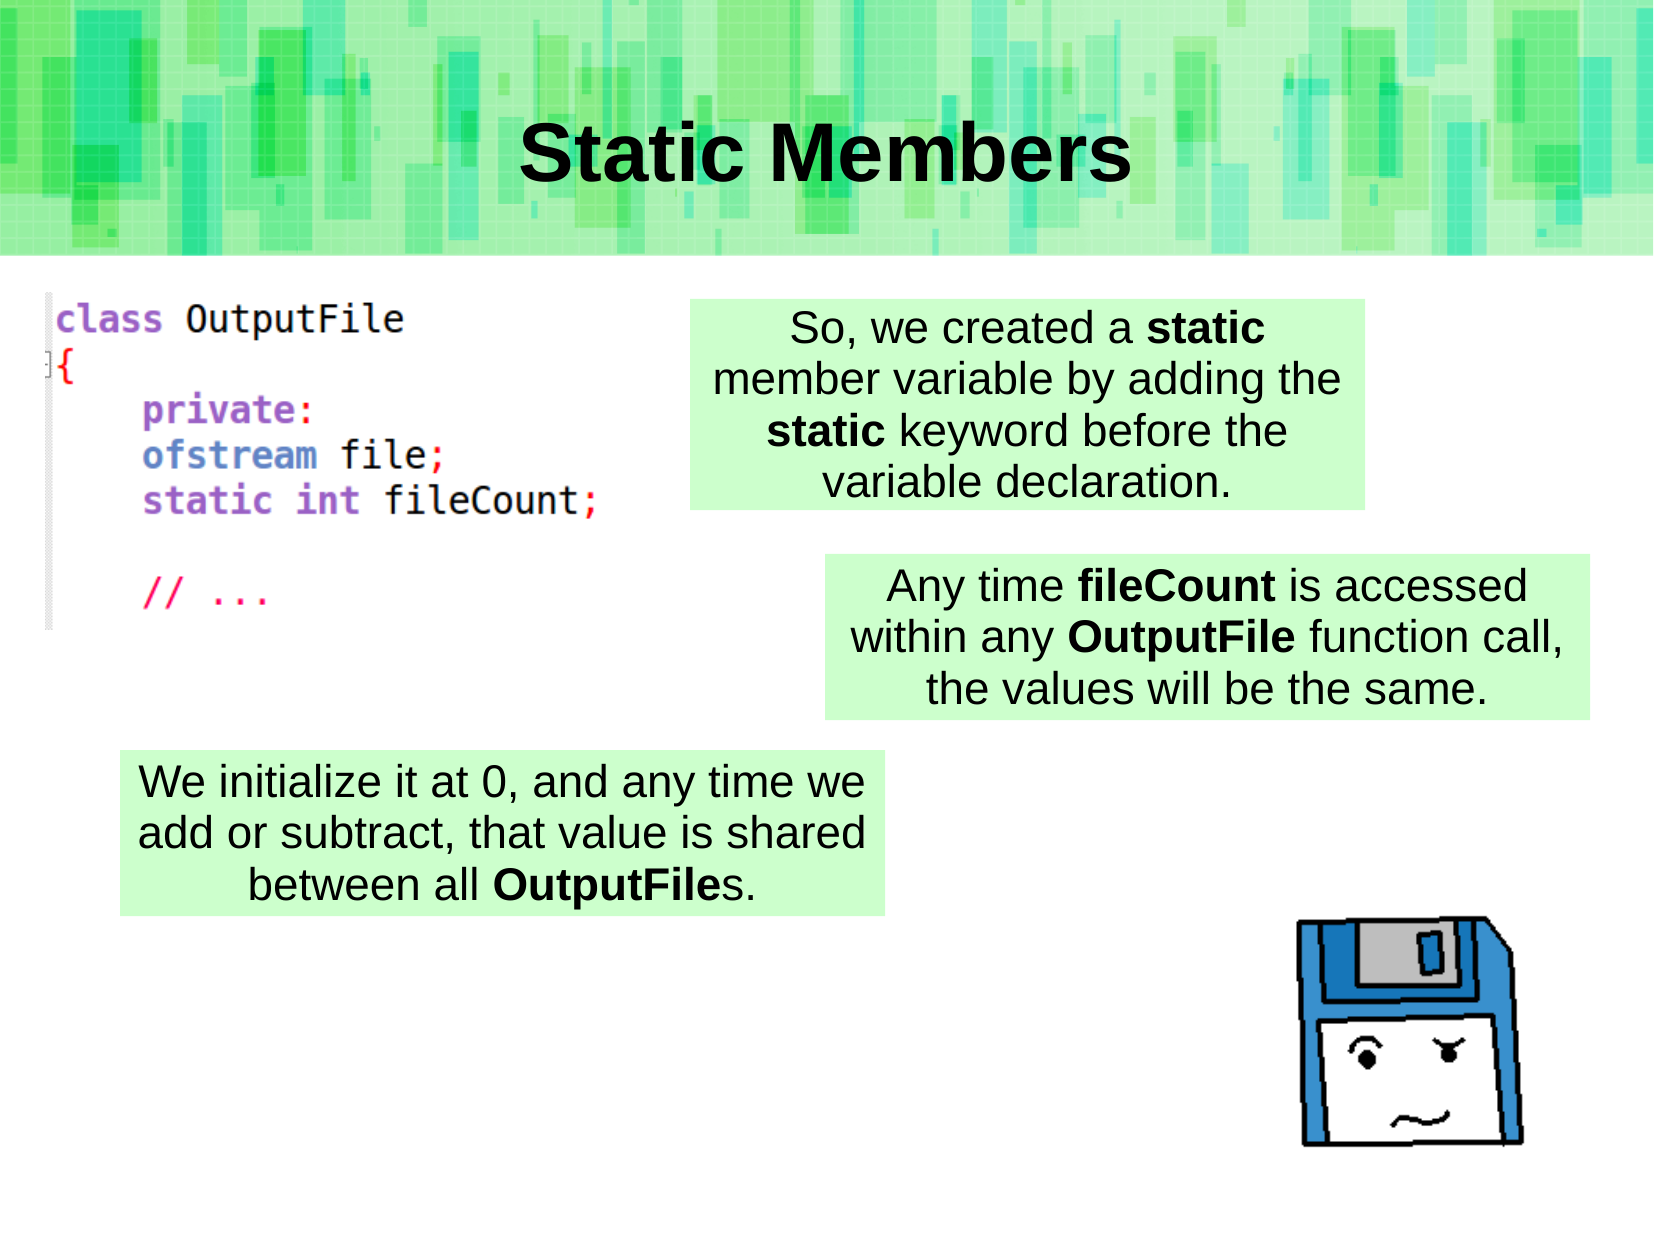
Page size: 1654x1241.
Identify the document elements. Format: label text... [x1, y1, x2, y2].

text_box Any time fileCount is accessed within any OutputFile function call, the values will be the same. [825, 553, 1591, 721]
picture [0, 0, 1654, 1241]
text_box We initialize it at 0, and any time we add or subtract, that value is shared between all OutputFiles. [120, 750, 886, 917]
text_box So, we created a static member variable by adding the static keyword before the variable declaration. [690, 298, 1366, 511]
title Static Members [82, 49, 1571, 257]
